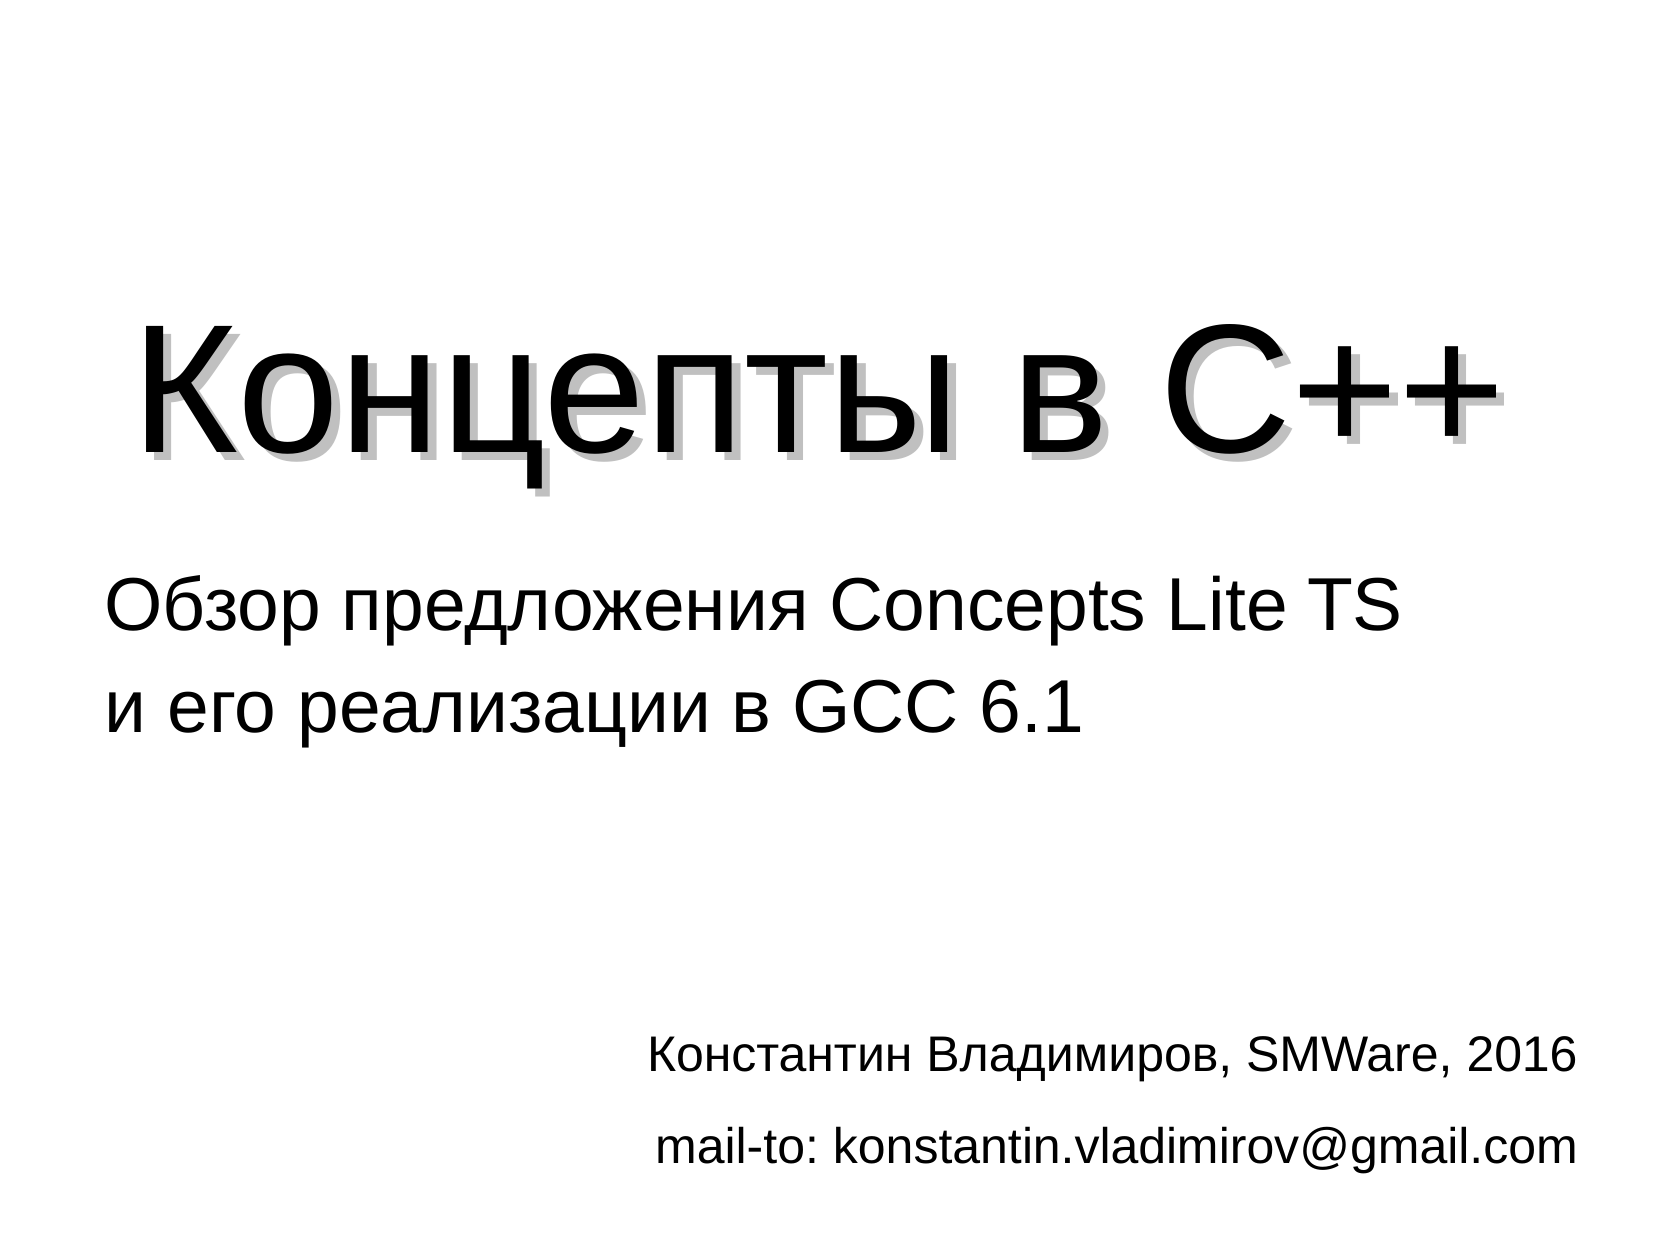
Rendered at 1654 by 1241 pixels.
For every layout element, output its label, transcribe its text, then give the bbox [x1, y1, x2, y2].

subtitle Константин Владимиров, SMWare, 2016 mail-to: konstantin.vladimirov@gmail.com [90, 1000, 1579, 1201]
text_box Обзор предложения Concepts Lite TS и его реализации в GCC 6.1 [90, 555, 1516, 756]
title Концепты в C++ [75, 285, 1564, 493]
